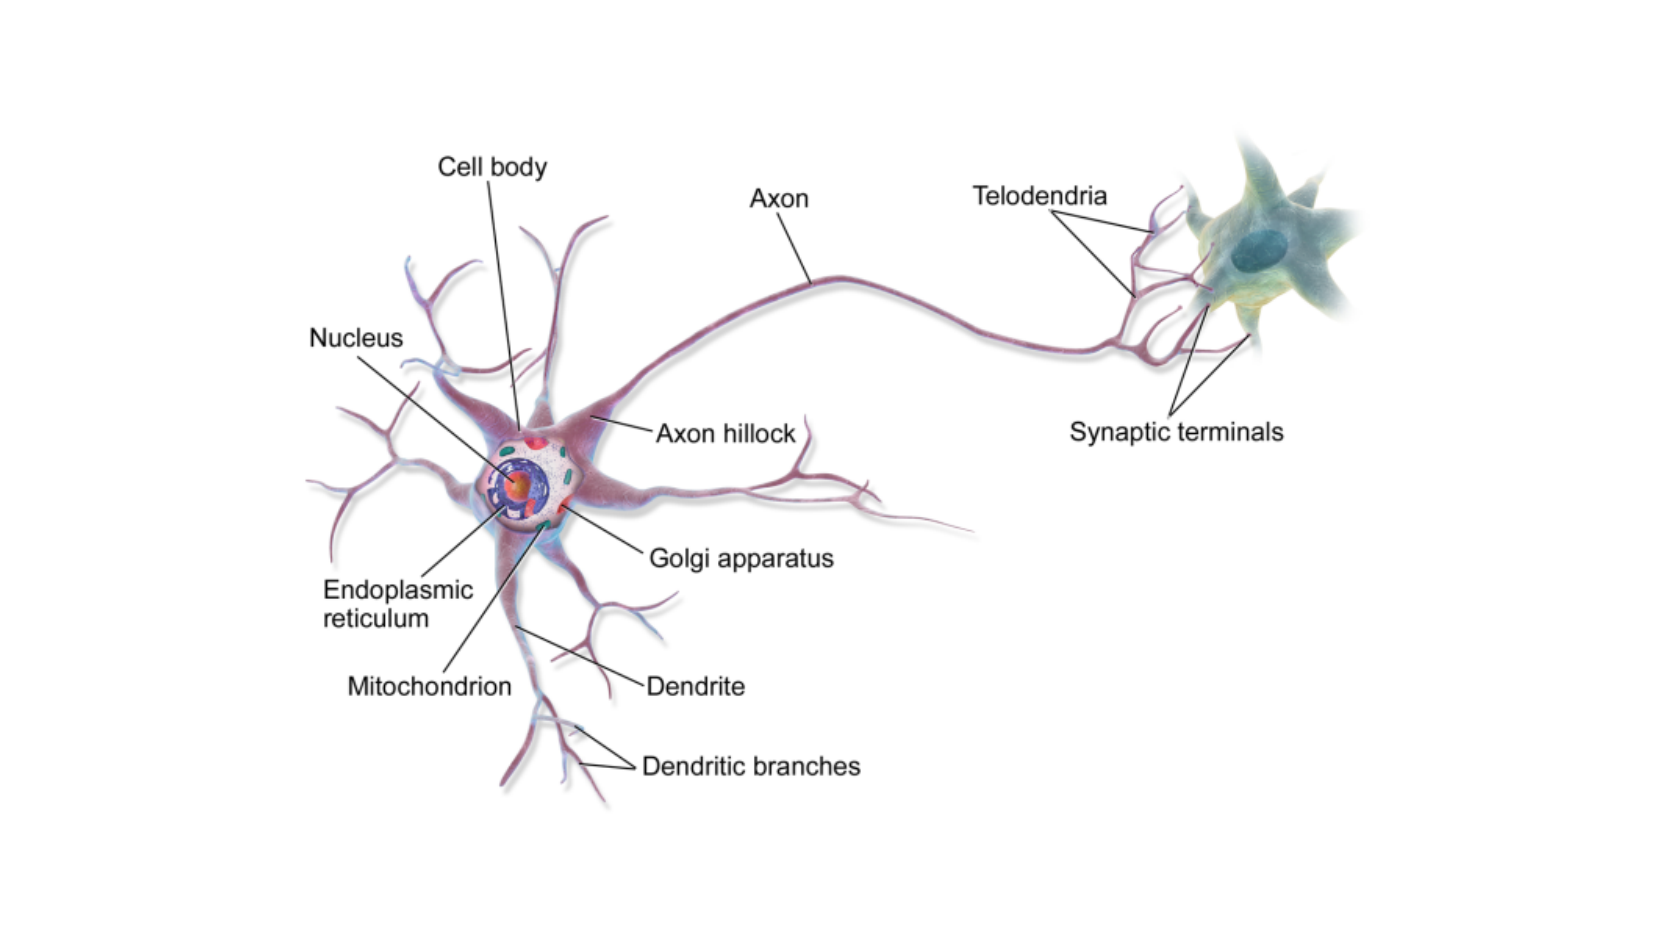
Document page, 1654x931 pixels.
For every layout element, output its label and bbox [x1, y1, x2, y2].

picture [90, 109, 1577, 829]
